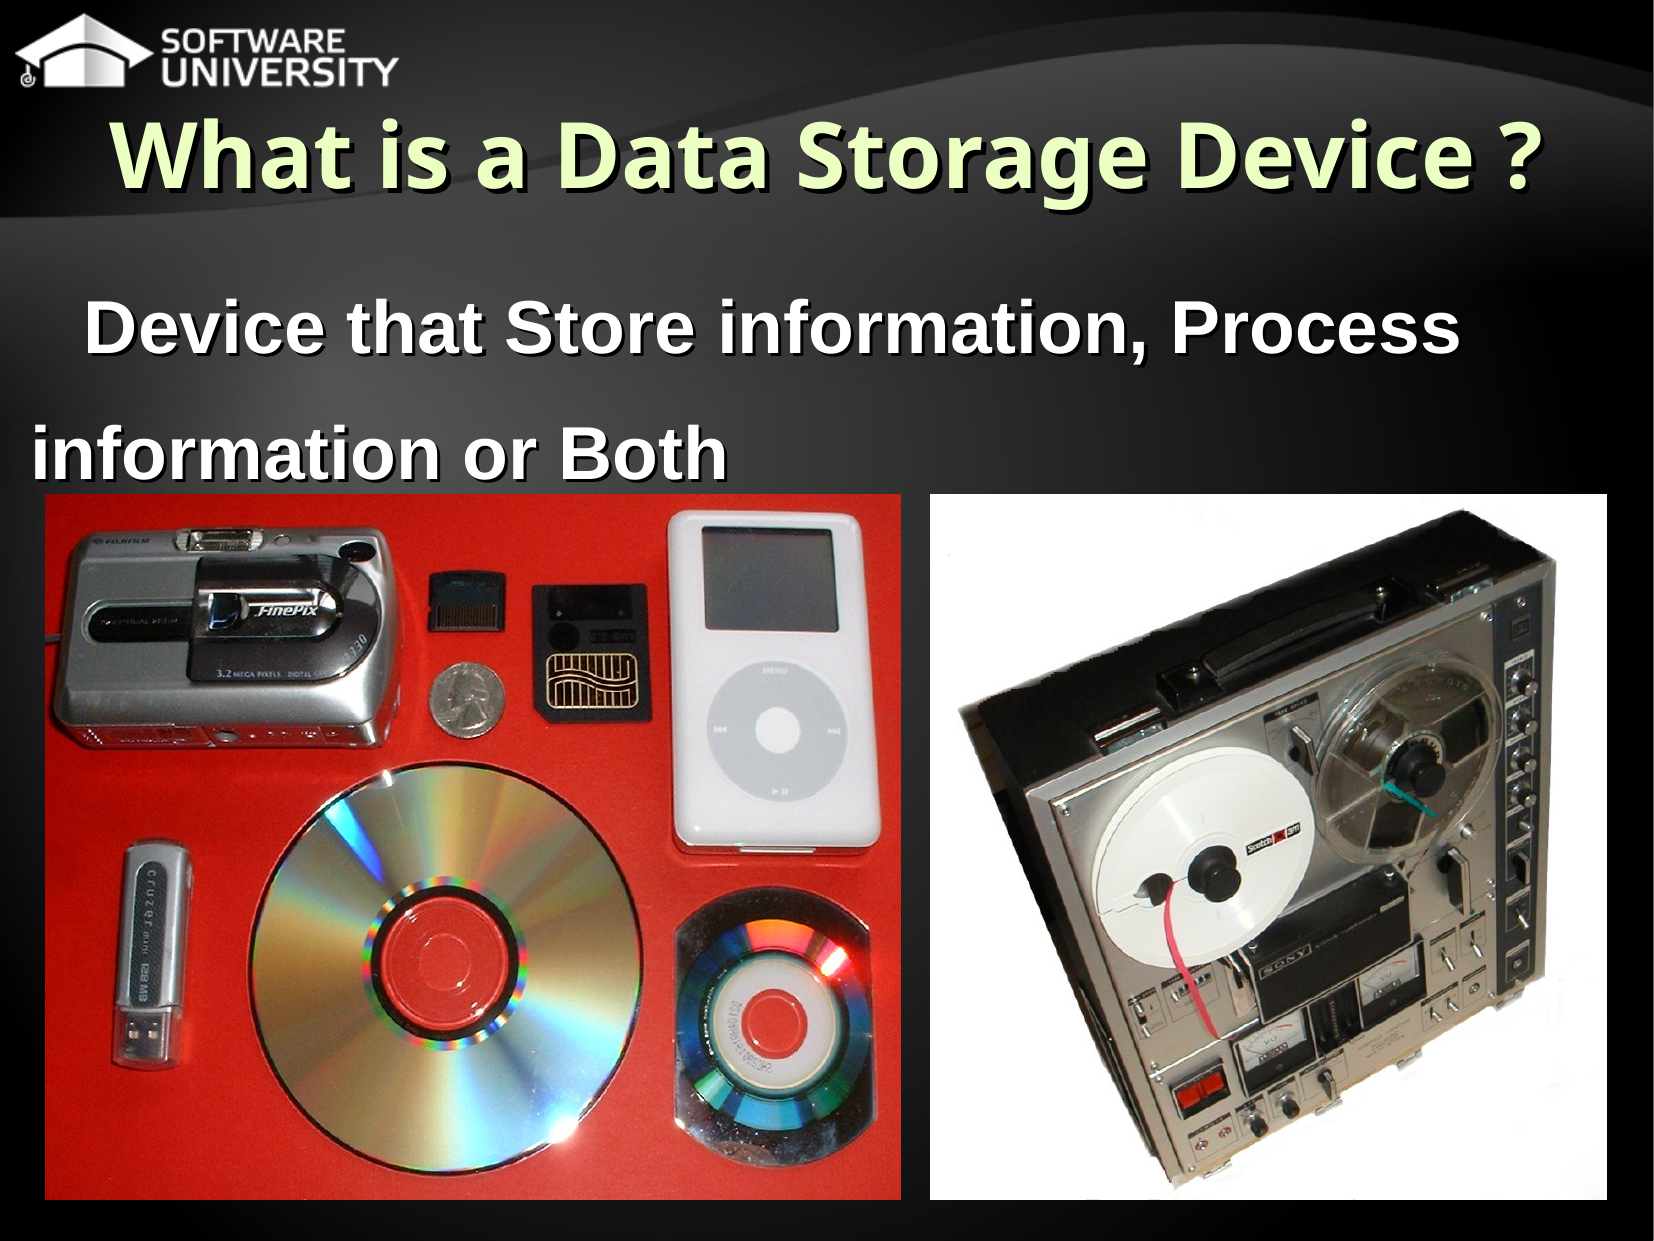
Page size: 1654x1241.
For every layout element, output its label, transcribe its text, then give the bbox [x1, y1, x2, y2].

title What is a Data Storage Device ? [82, 49, 1571, 257]
subtitle Device that Store information, Process information or Both [30, 213, 1486, 526]
picture [0, 0, 1654, 1241]
